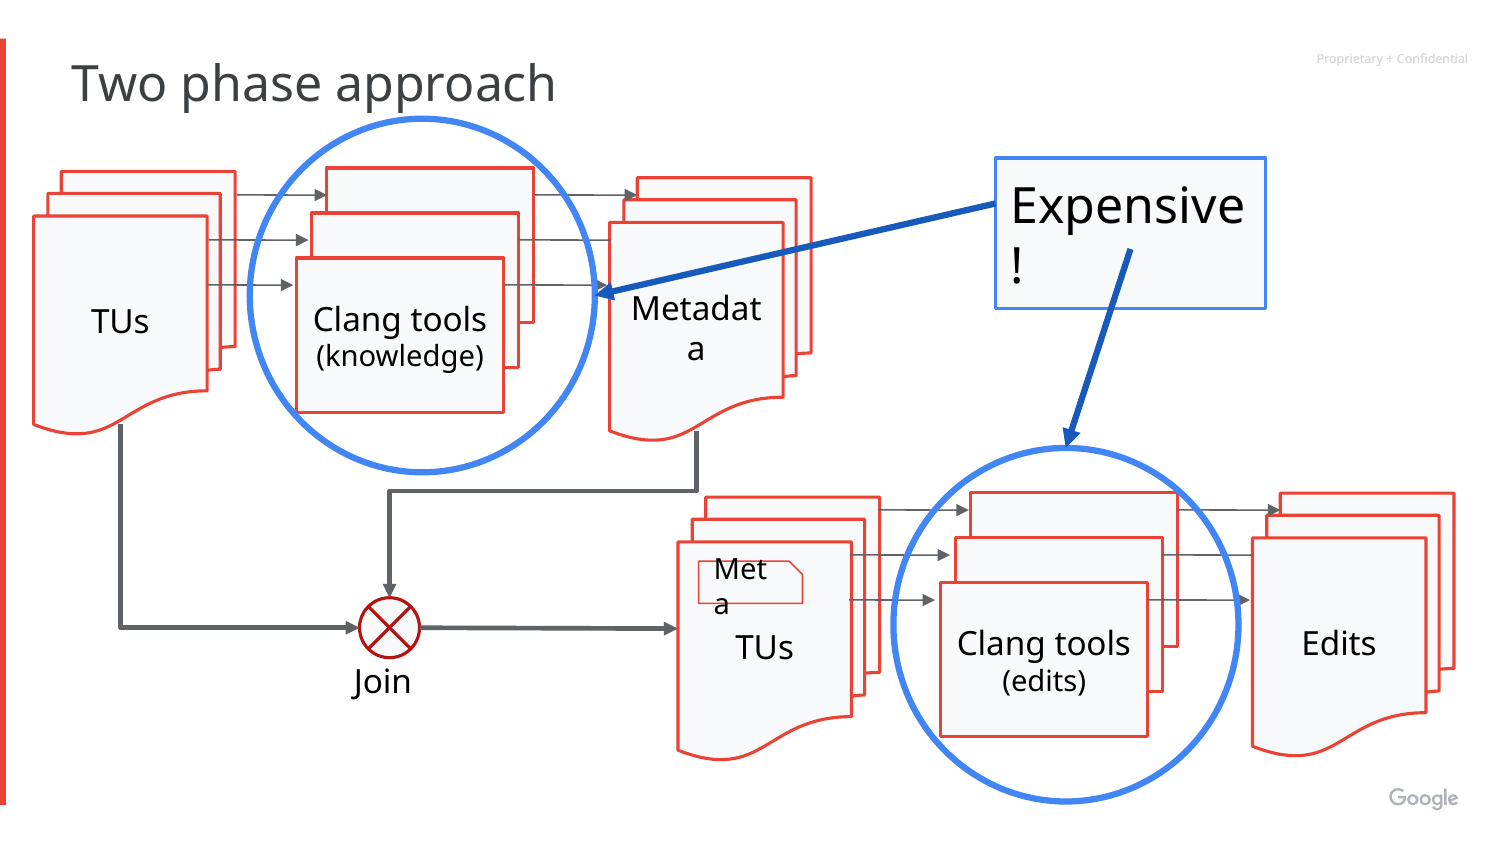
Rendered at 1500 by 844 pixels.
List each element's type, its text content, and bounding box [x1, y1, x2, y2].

text_box [504, 286, 534, 368]
text_box Clang tools (edits) [940, 582, 1148, 737]
text_box Meta [721, 561, 731, 575]
text_box Metadata [609, 250, 812, 441]
title Two phase approach [56, 43, 1336, 112]
text_box [955, 492, 1178, 599]
text_box Edits [1252, 493, 1455, 756]
text_box [311, 167, 534, 284]
text_box [359, 597, 420, 645]
text_box TUs [678, 497, 880, 760]
text_box Join [339, 645, 443, 716]
text_box Expensive! [995, 158, 1266, 309]
text_box Clang tools (knowledge) [296, 257, 504, 413]
text_box TUs [33, 171, 236, 434]
text_box Metadata [609, 177, 812, 287]
text_box Meta [698, 561, 803, 604]
text_box [1148, 601, 1178, 692]
